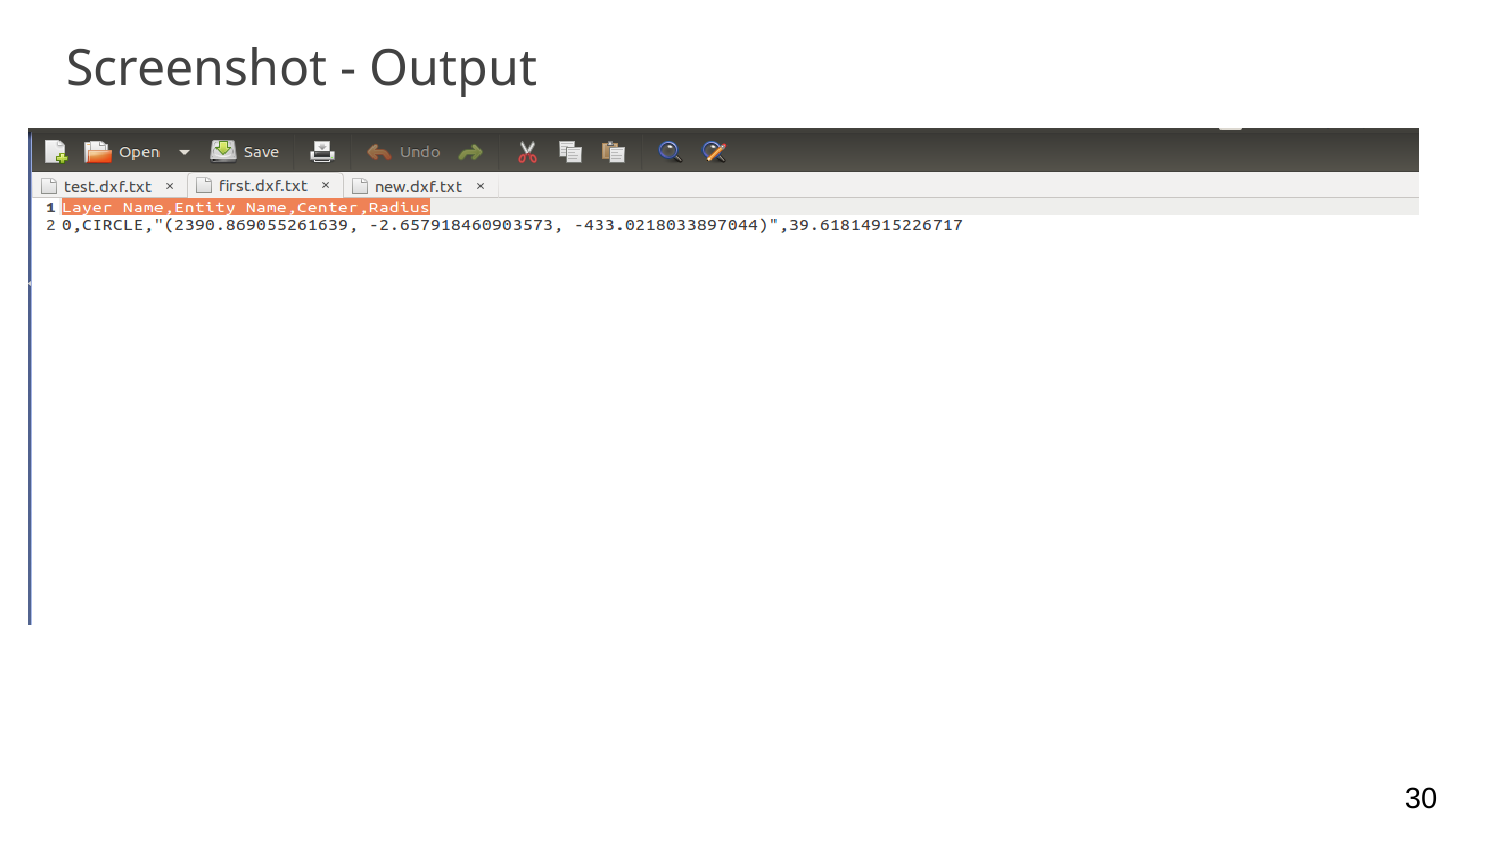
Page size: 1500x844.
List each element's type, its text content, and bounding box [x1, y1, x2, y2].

title Screenshot - Output [51, 27, 1449, 111]
picture [28, 128, 1419, 625]
slide_number <number> [1389, 764, 1480, 830]
